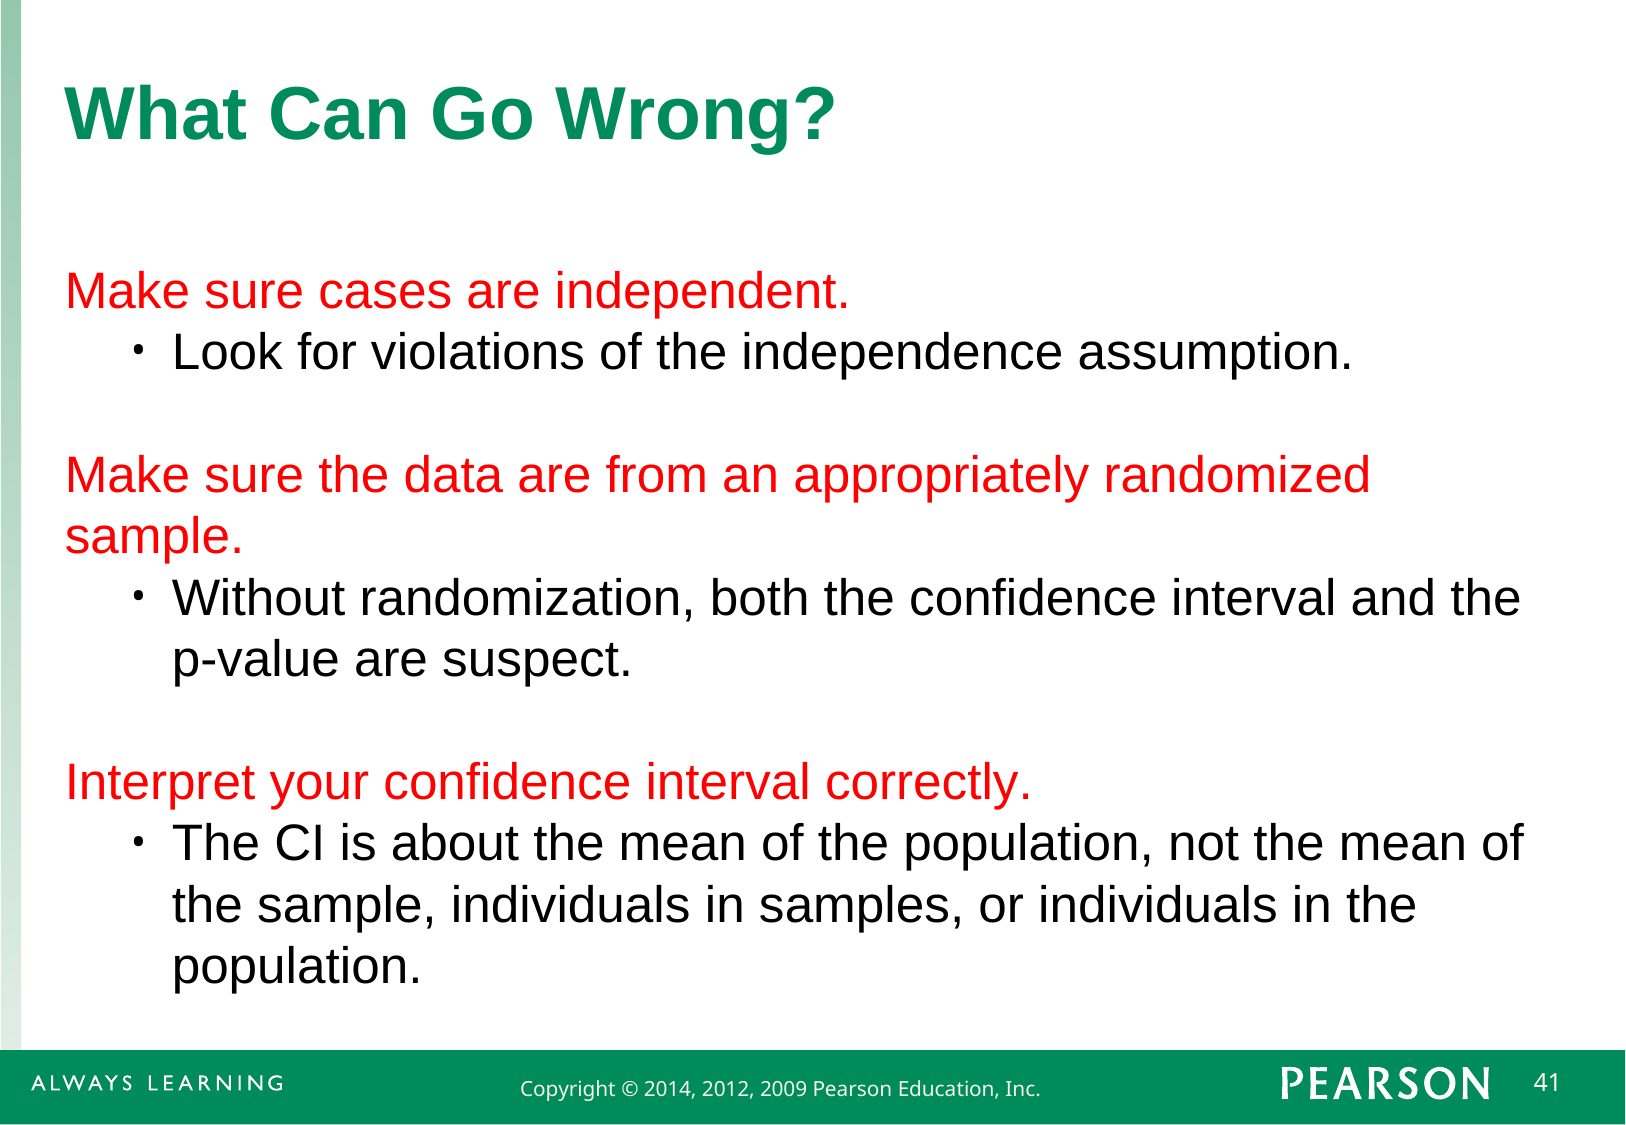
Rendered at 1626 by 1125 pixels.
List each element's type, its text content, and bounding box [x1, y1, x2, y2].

list Make sure cases are independent. Look for violations of the independence assumption. Make sure the data are from an appropriately randomized sample. Without randomization, both the confidence interval and the p-value are suspect. Interpret your confidence interval correctly. The CI is about the mean of the population, not the mean of the sample, individuals in samples, or individuals in the population. [64, 256, 1560, 1000]
title What Can Go Wrong? [64, 64, 1560, 213]
